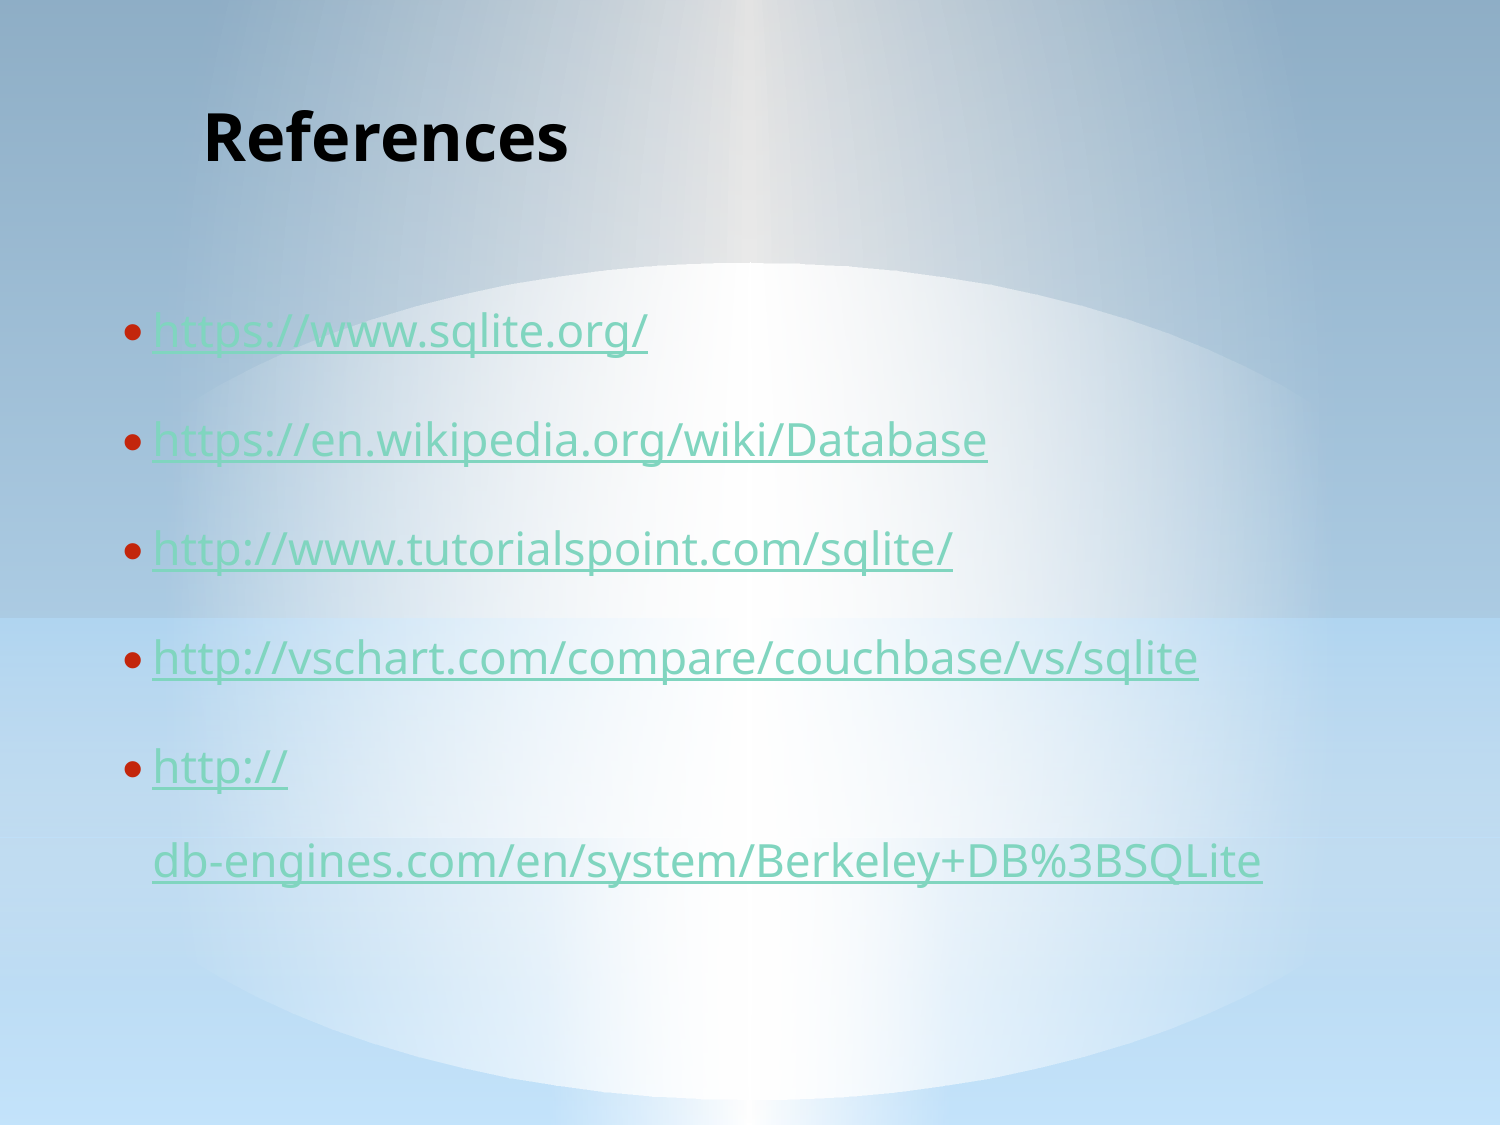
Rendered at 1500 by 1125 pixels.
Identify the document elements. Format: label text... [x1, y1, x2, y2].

list https://www.sqlite.org/ https://en.wikipedia.org/wiki/Database http://www.tutorialspoint.com/sqlite/ http://vschart.com/compare/couchbase/vs/sqlite http://db-engines.com/en/system/Berkeley+DB%3BSQLite [99, 262, 1400, 1050]
title References [187, 87, 1256, 188]
